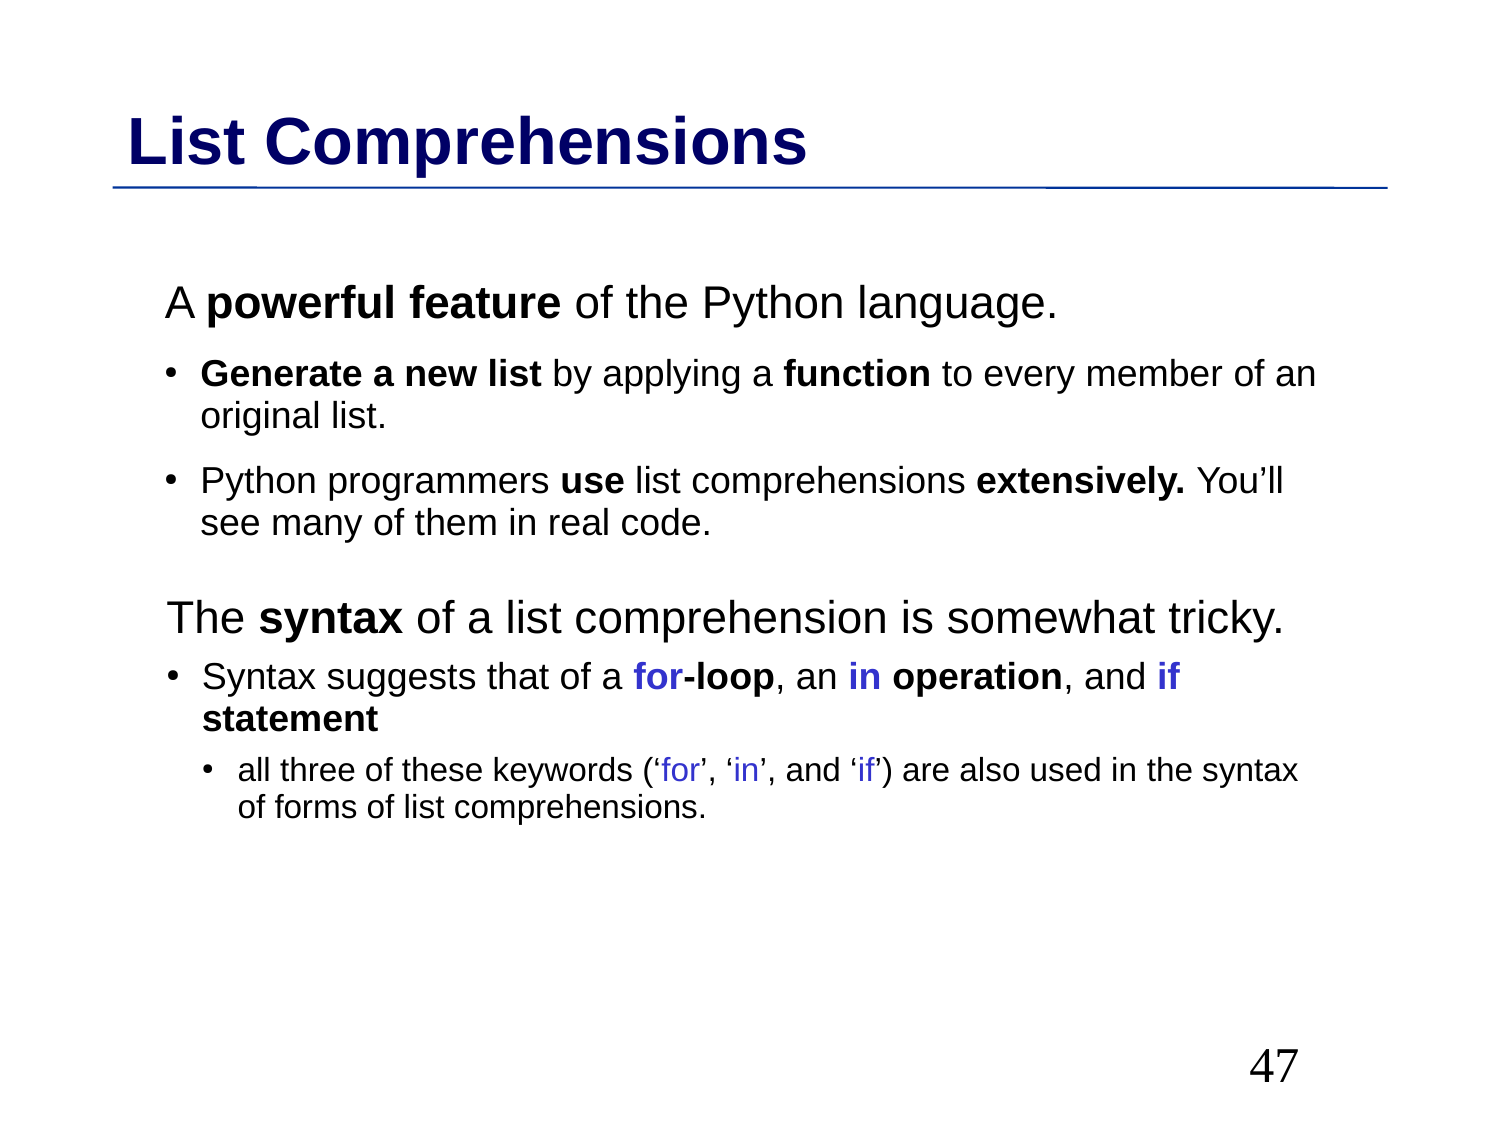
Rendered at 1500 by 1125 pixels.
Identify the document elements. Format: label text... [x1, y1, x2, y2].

title List Comprehensions [112, 89, 1388, 185]
text_box <number> [1074, 994, 1387, 1125]
text_box The syntax of a list comprehension is somewhat tricky. Syntax suggests that of a for-loop, an in operation, and if statement all three of these keywords (‘for’, ‘in’, and ‘if’) are also used in the syntax of forms of list comprehensions. [116, 585, 1318, 862]
text_box A powerful feature of the Python language. Generate a new list by applying a function to every member of an original list. Python programmers use list comprehensions extensively. You’ll see many of them in real code. [114, 270, 1360, 552]
